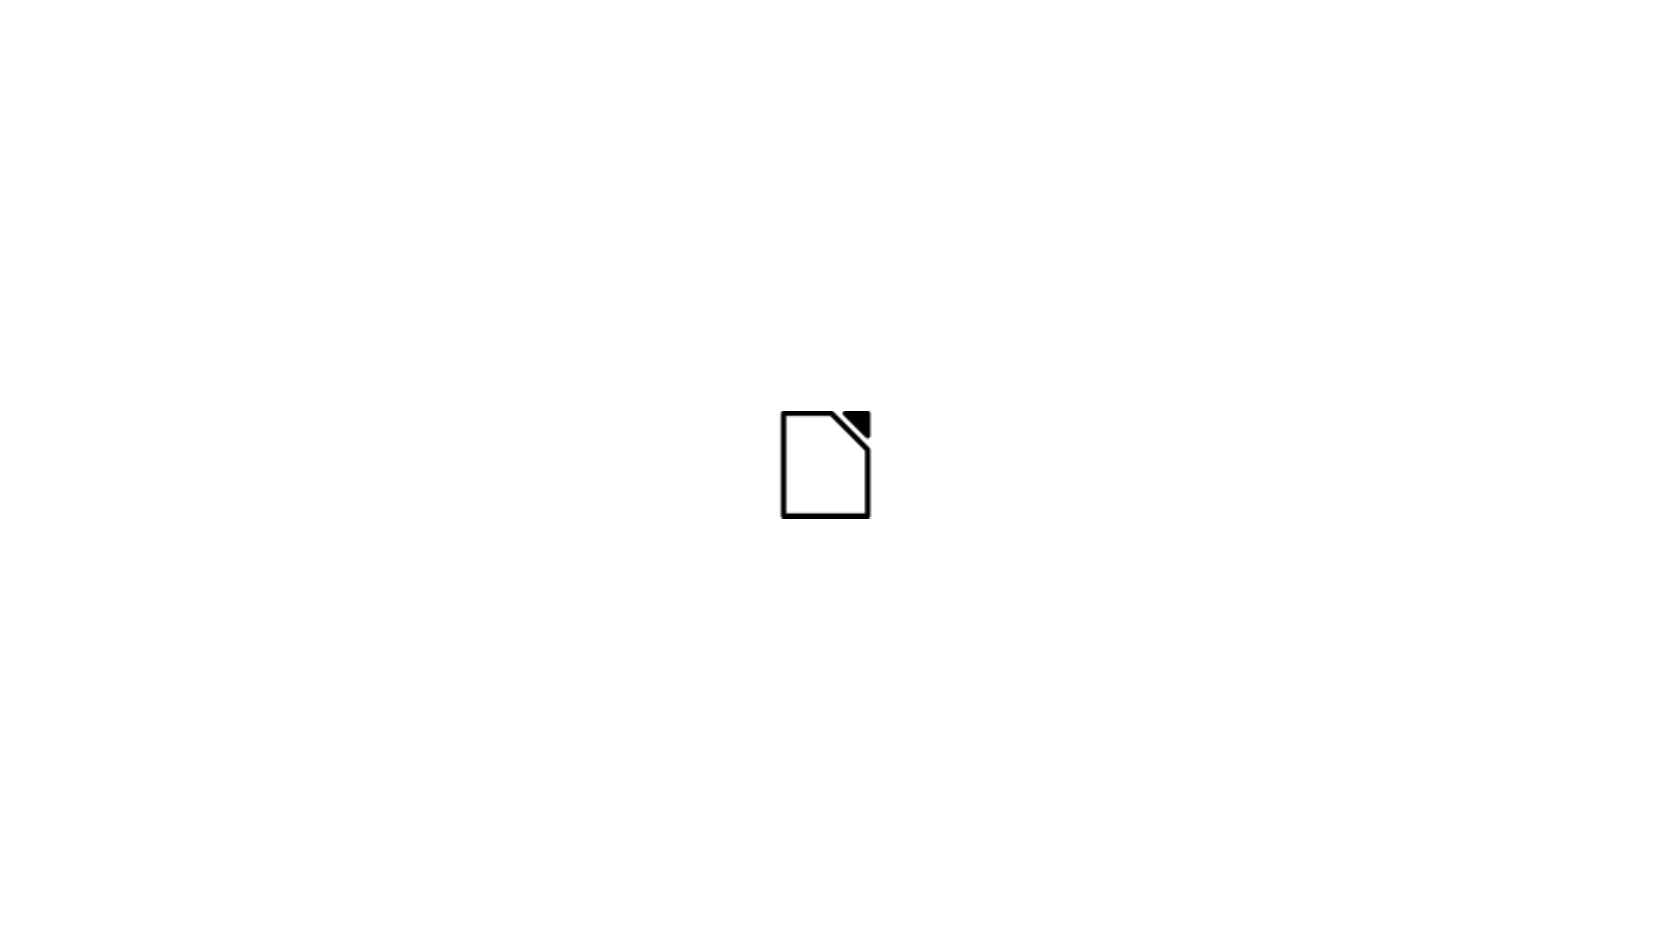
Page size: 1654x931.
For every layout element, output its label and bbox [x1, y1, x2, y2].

picture [772, 411, 880, 519]
